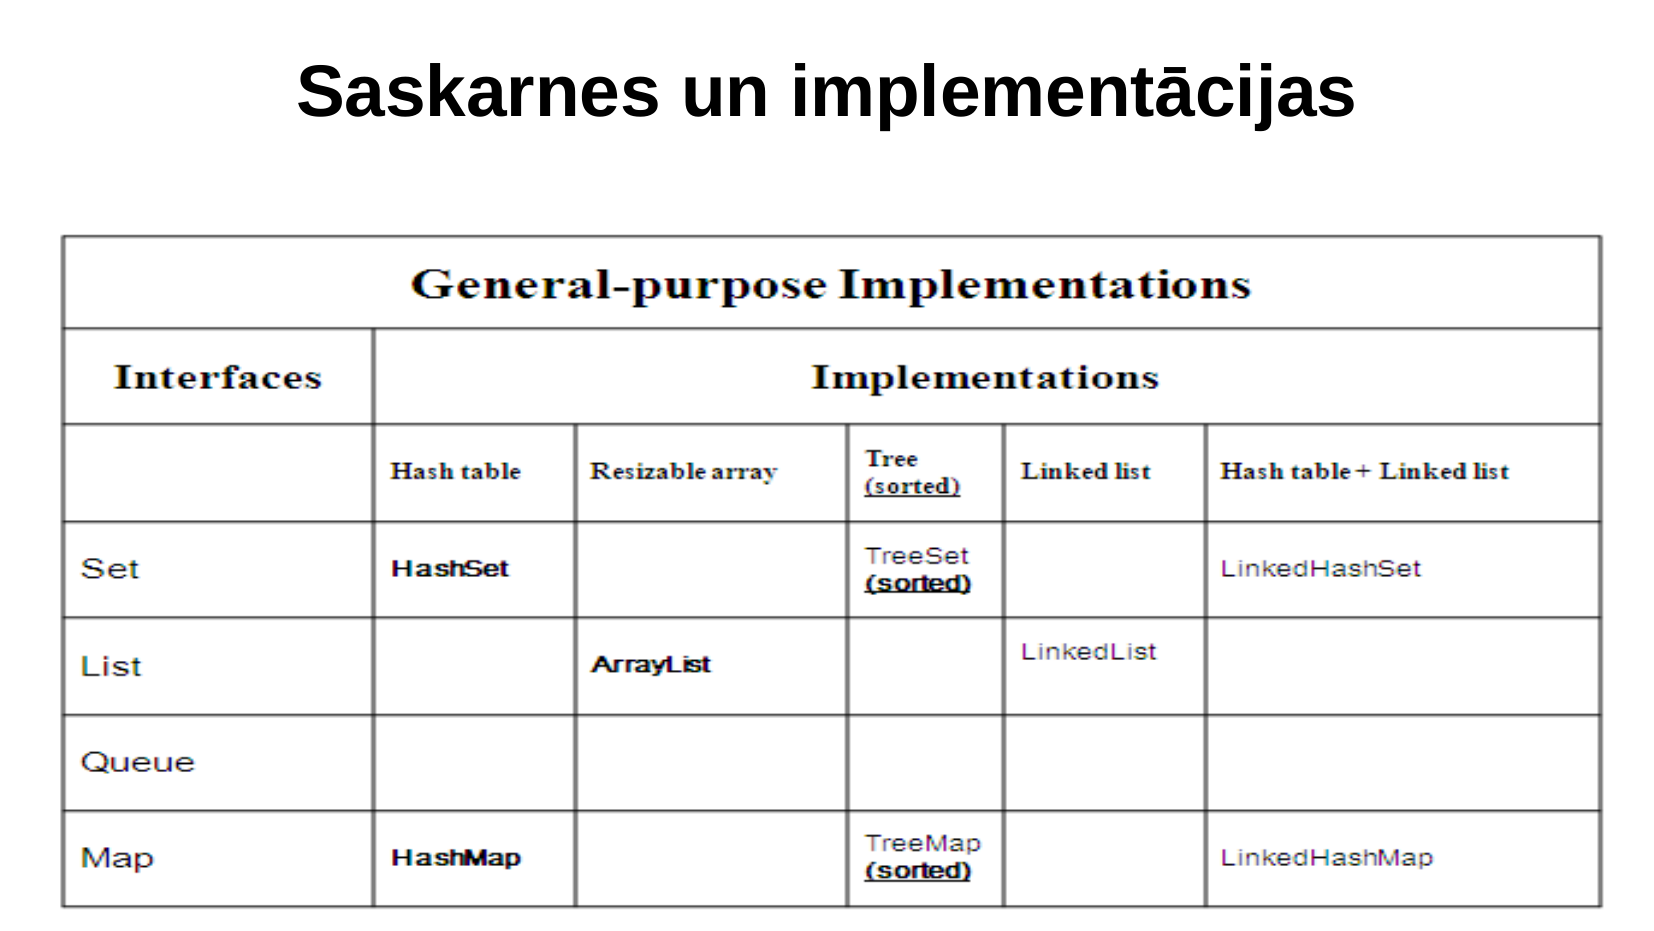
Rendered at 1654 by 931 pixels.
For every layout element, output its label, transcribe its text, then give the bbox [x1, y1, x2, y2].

picture [35, 221, 1642, 931]
title Saskarnes un implementācijas [82, 37, 1571, 147]
